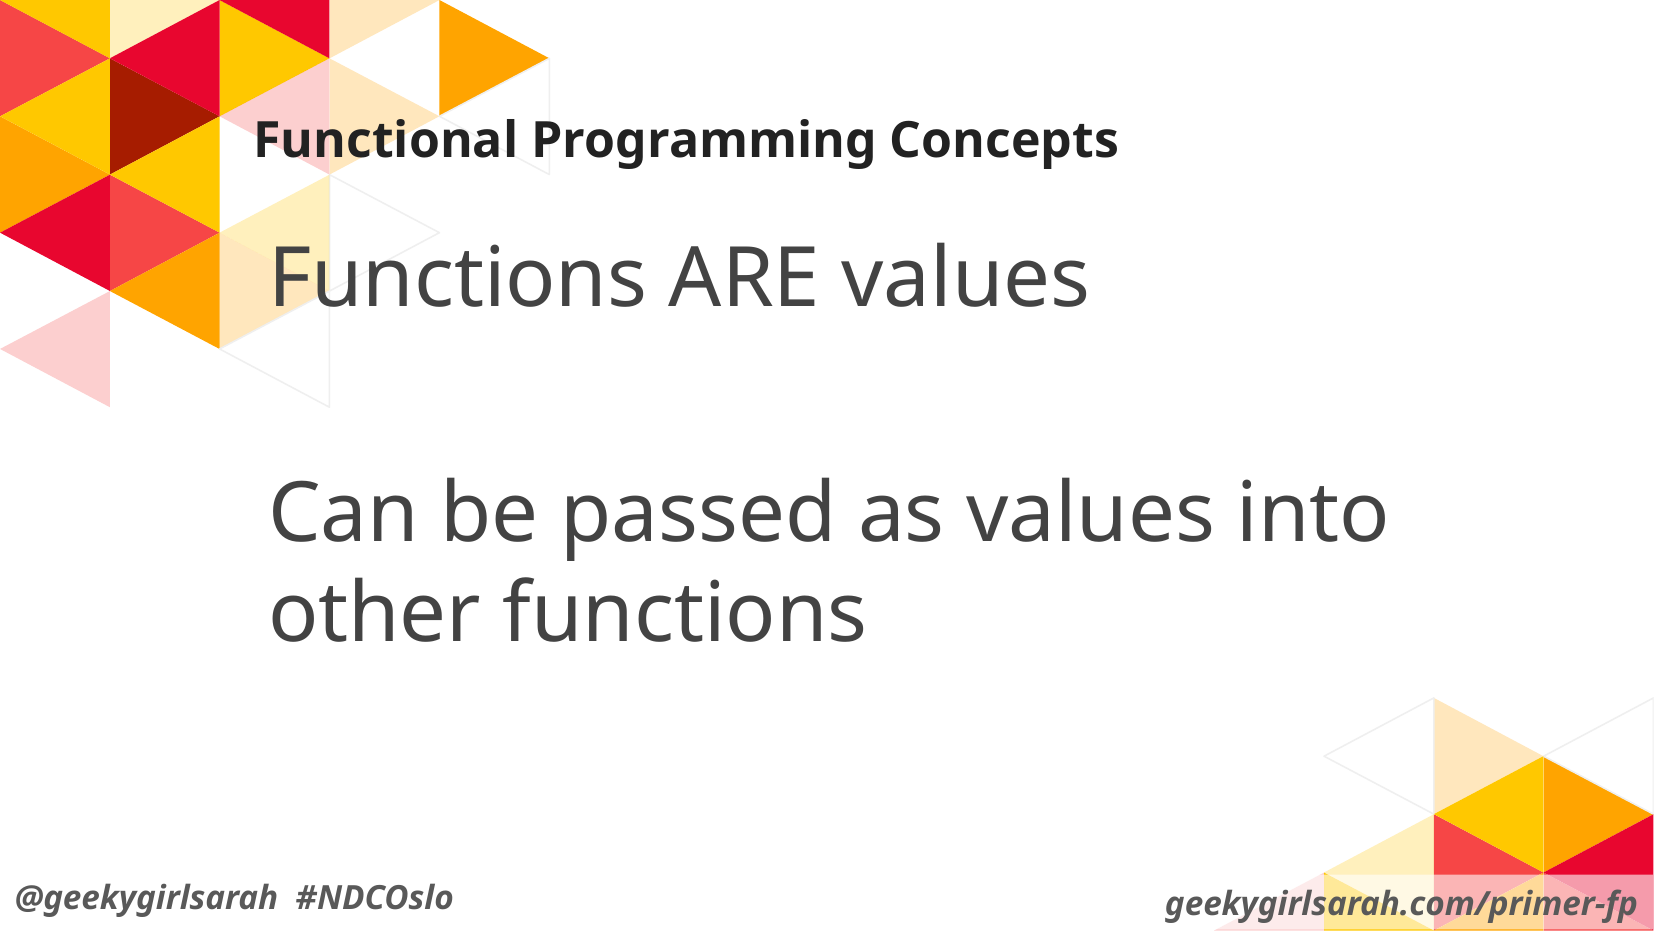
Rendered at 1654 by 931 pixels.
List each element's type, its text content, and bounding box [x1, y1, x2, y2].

list Functions ARE values Can be passed as values into other functions [238, 208, 1618, 817]
title Functional Programming Concepts [238, 61, 1406, 183]
